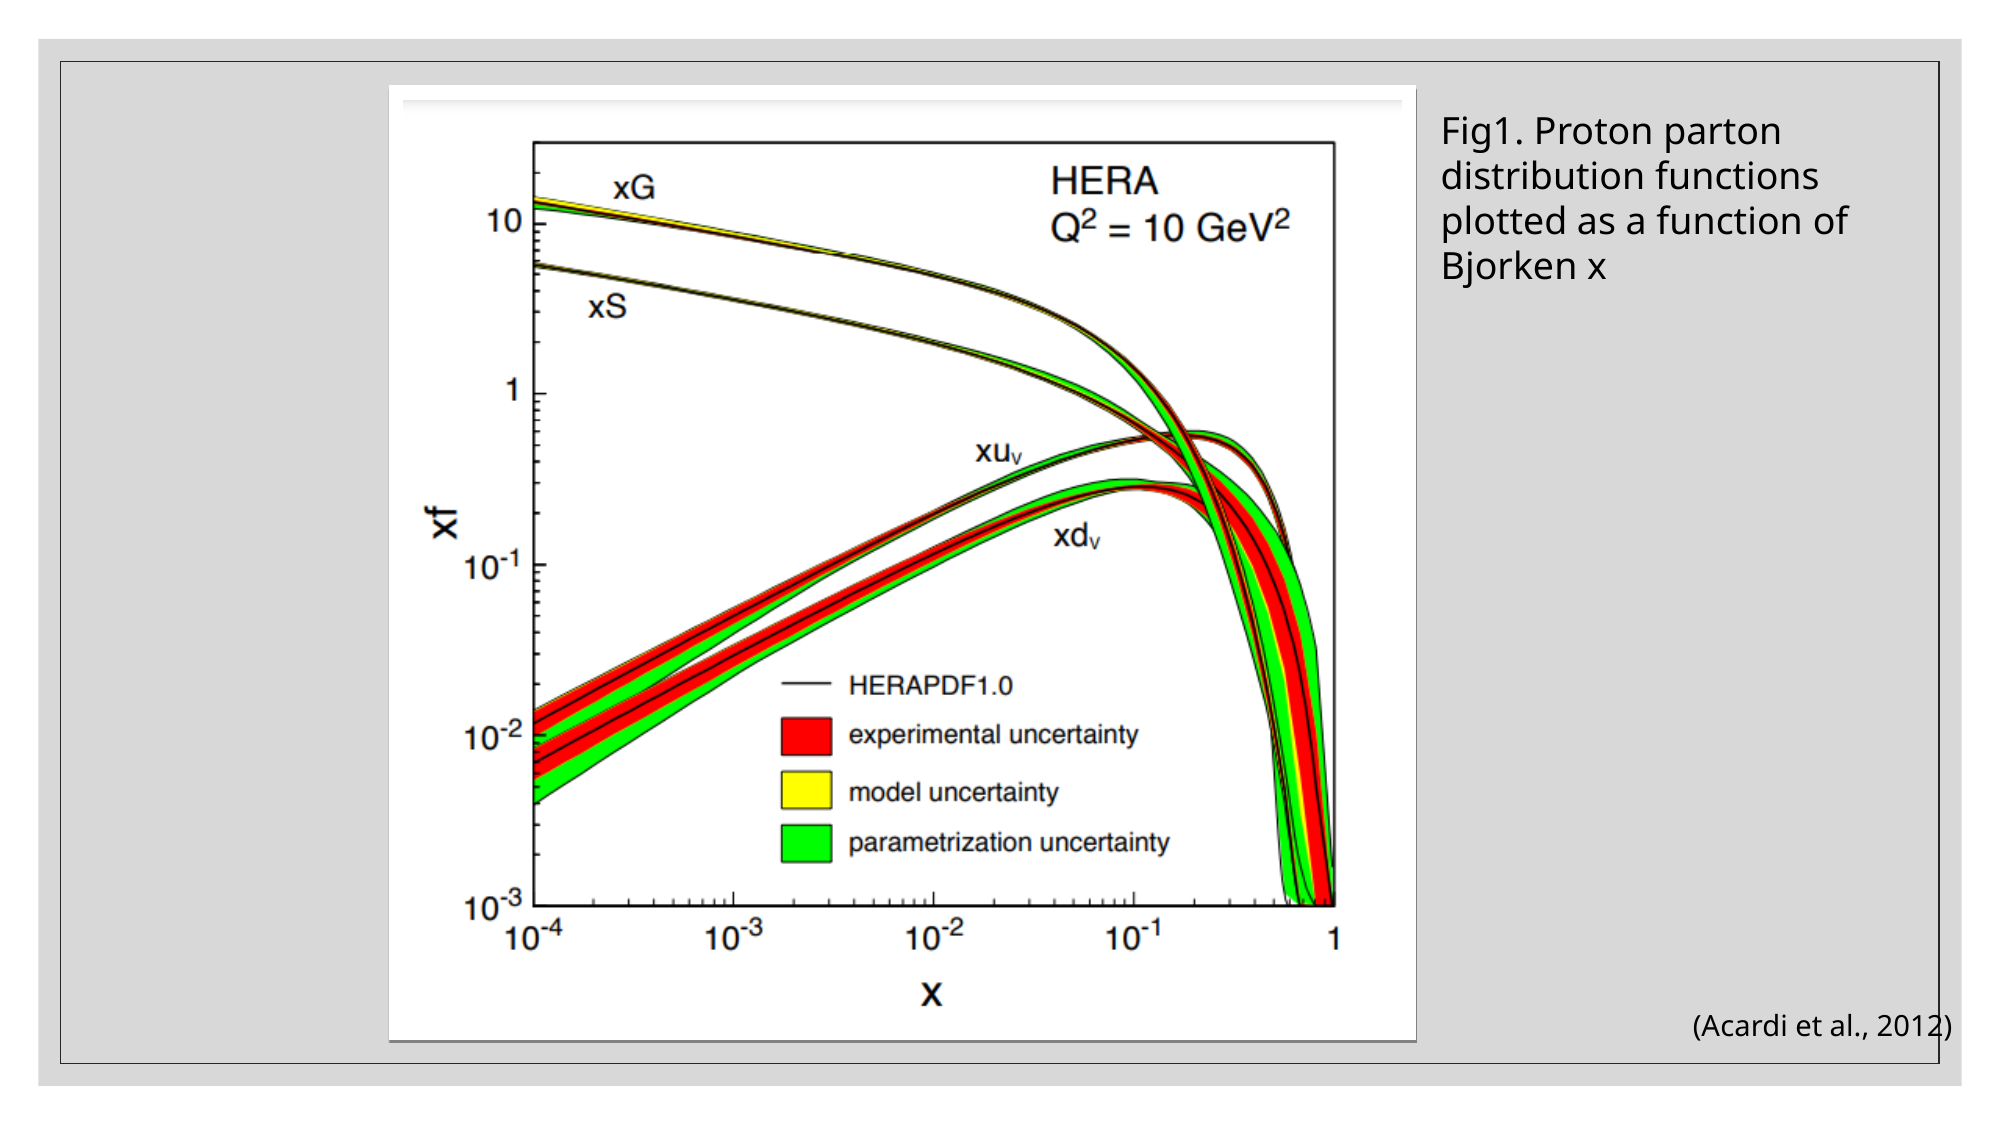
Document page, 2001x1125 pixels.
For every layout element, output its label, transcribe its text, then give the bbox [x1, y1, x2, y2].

text_box Fig1. Proton parton distribution functions plotted as a function of Bjorken x [1425, 99, 1884, 297]
picture [403, 99, 1402, 1025]
text_box (Acardi et al., 2012) [1677, 999, 2000, 1051]
